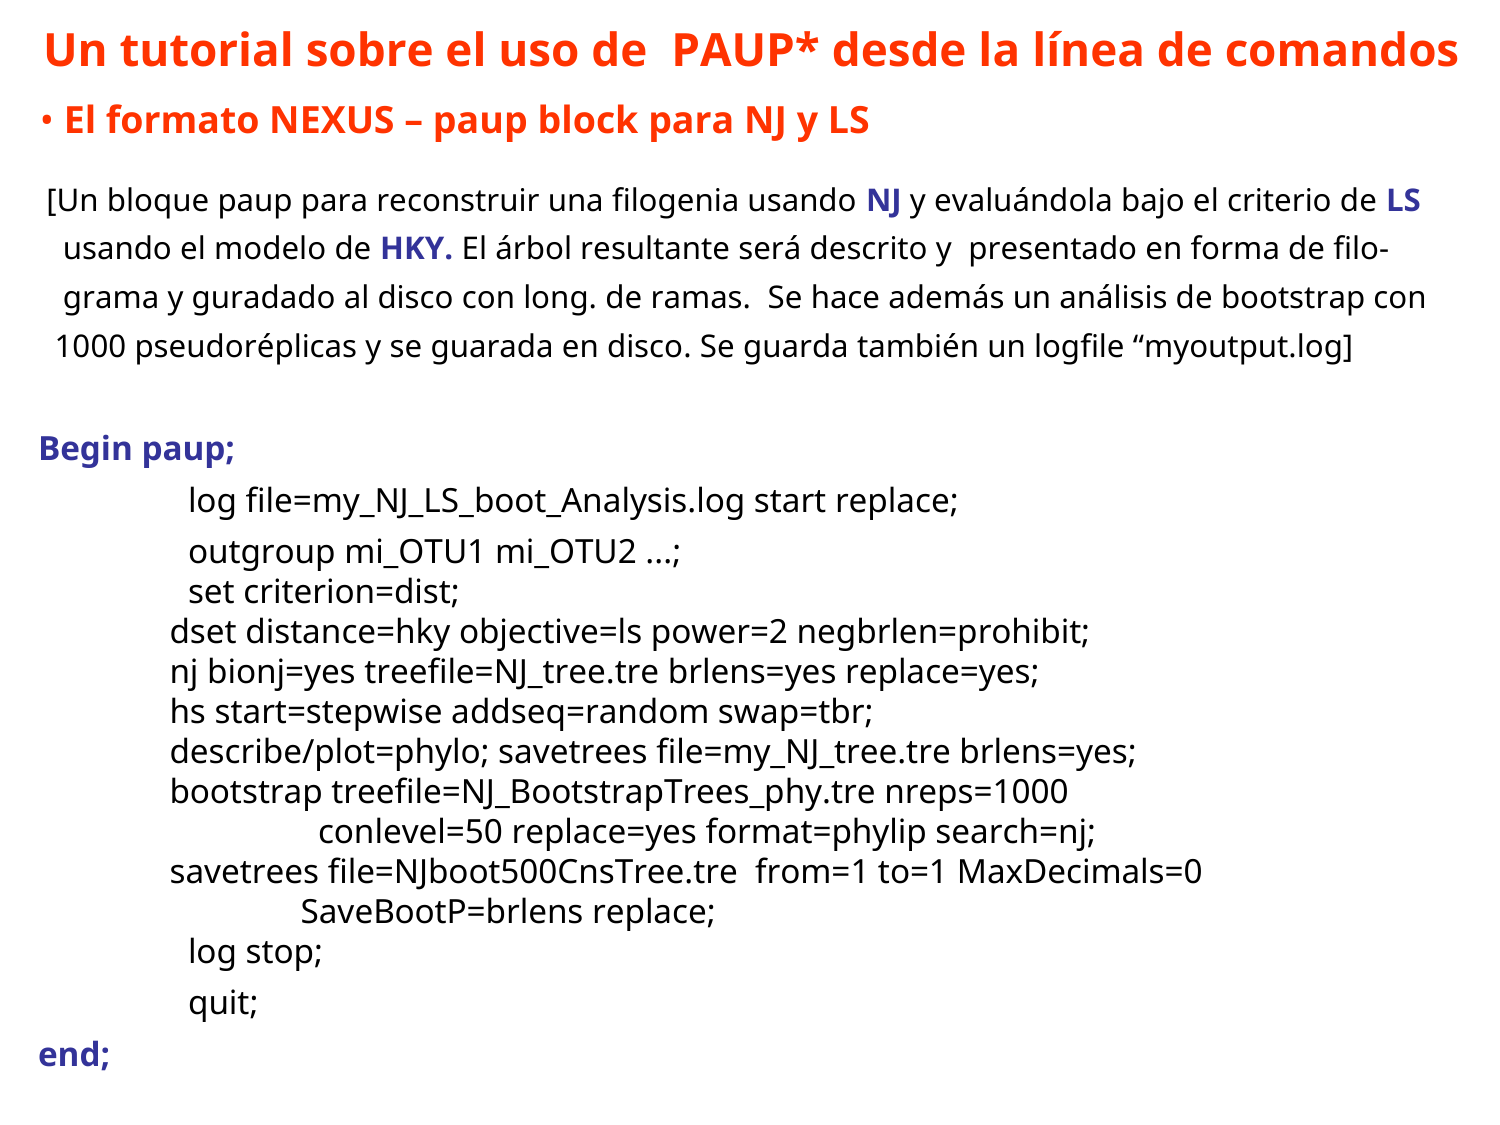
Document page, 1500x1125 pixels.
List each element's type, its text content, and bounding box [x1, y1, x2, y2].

text_box [Un bloque paup para reconstruir una filogenia usando NJ y evaluándola bajo el criterio de LS usando el modelo de HKY. El árbol resultante será descrito y presentado en forma de filo- grama y guradado al disco con long. de ramas. Se hace además un análisis de bootstrap con 1000 pseudoréplicas y se guarada en disco. Se guarda también un logfile “myoutput.log] Begin paup; log file=my_NJ_LS_boot_Analysis.log start replace; outgroup mi_OTU1 mi_OTU2 ...; set criterion=dist; dset distance=hky objective=ls power=2 negbrlen=prohibit; nj bionj=yes treefile=NJ_tree.tre brlens=yes replace=yes; hs start=stepwise addseq=random swap=tbr; describe/plot=phylo; savetrees file=my_NJ_tree.tre brlens=yes; bootstrap treefile=NJ_BootstrapTrees_phy.tre nreps=1000 conlevel=50 replace=yes format=phylip search=nj; savetrees file=NJboot500CnsTree.tre from=1 to=1 MaxDecimals=0 SaveBootP=brlens replace; log stop; quit; end; [23, 160, 1477, 1082]
text_box El formato NEXUS – paup block para NJ y LS [25, 88, 1430, 150]
text_box Un tutorial sobre el uso de PAUP* desde la línea de comandos [28, 13, 1475, 84]
